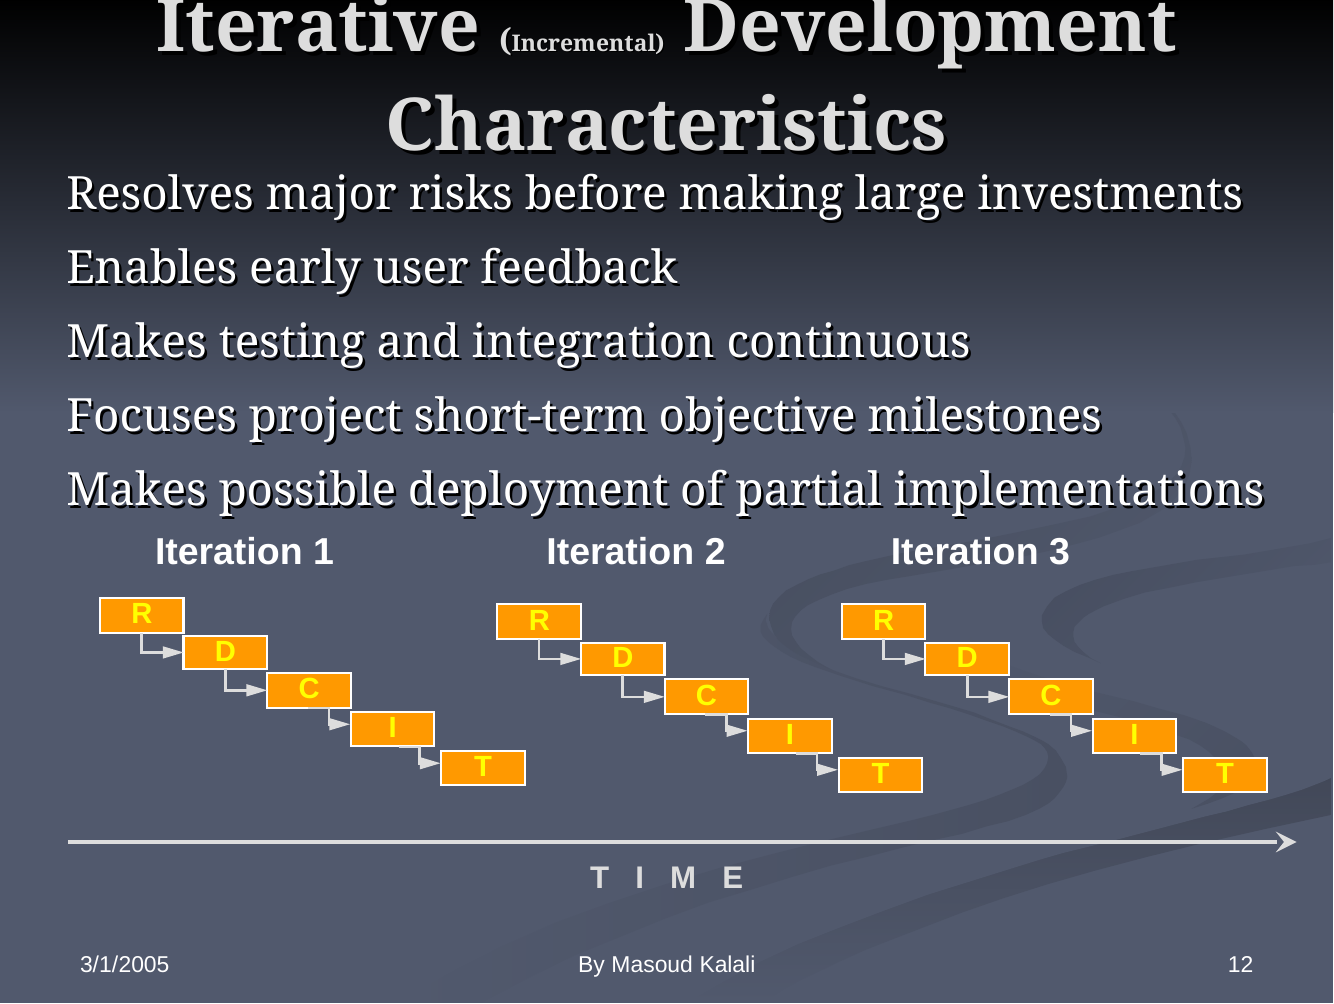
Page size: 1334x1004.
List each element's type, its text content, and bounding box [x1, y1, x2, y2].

text_box Iteration 2 [532, 523, 750, 580]
text_box C [1009, 679, 1093, 715]
text_box R [99, 597, 184, 633]
text_box I [1092, 718, 1177, 753]
title Iterative (Incremental) Development Characteristics [66, 0, 1267, 153]
list Resolves major risks before making large investments Enables early user feedback Makes testing and integration continuous Focuses project short-term objective milestones Makes possible deployment of partial implementations [52, 153, 1312, 489]
text_box Iteration 3 [877, 523, 1094, 580]
text_box T [441, 751, 525, 786]
text_box T I M E [578, 857, 756, 901]
text_box C [267, 672, 351, 708]
text_box D [925, 642, 1010, 676]
text_box Iteration 1 [141, 523, 359, 580]
text_box D [580, 642, 665, 676]
text_box I [350, 712, 435, 746]
text_box R [497, 604, 581, 640]
text_box C [664, 679, 749, 715]
text_box R [841, 604, 926, 640]
text_box T [1183, 757, 1267, 792]
text_box T [838, 757, 923, 792]
text_box I [748, 718, 832, 753]
text_box D [183, 636, 268, 669]
